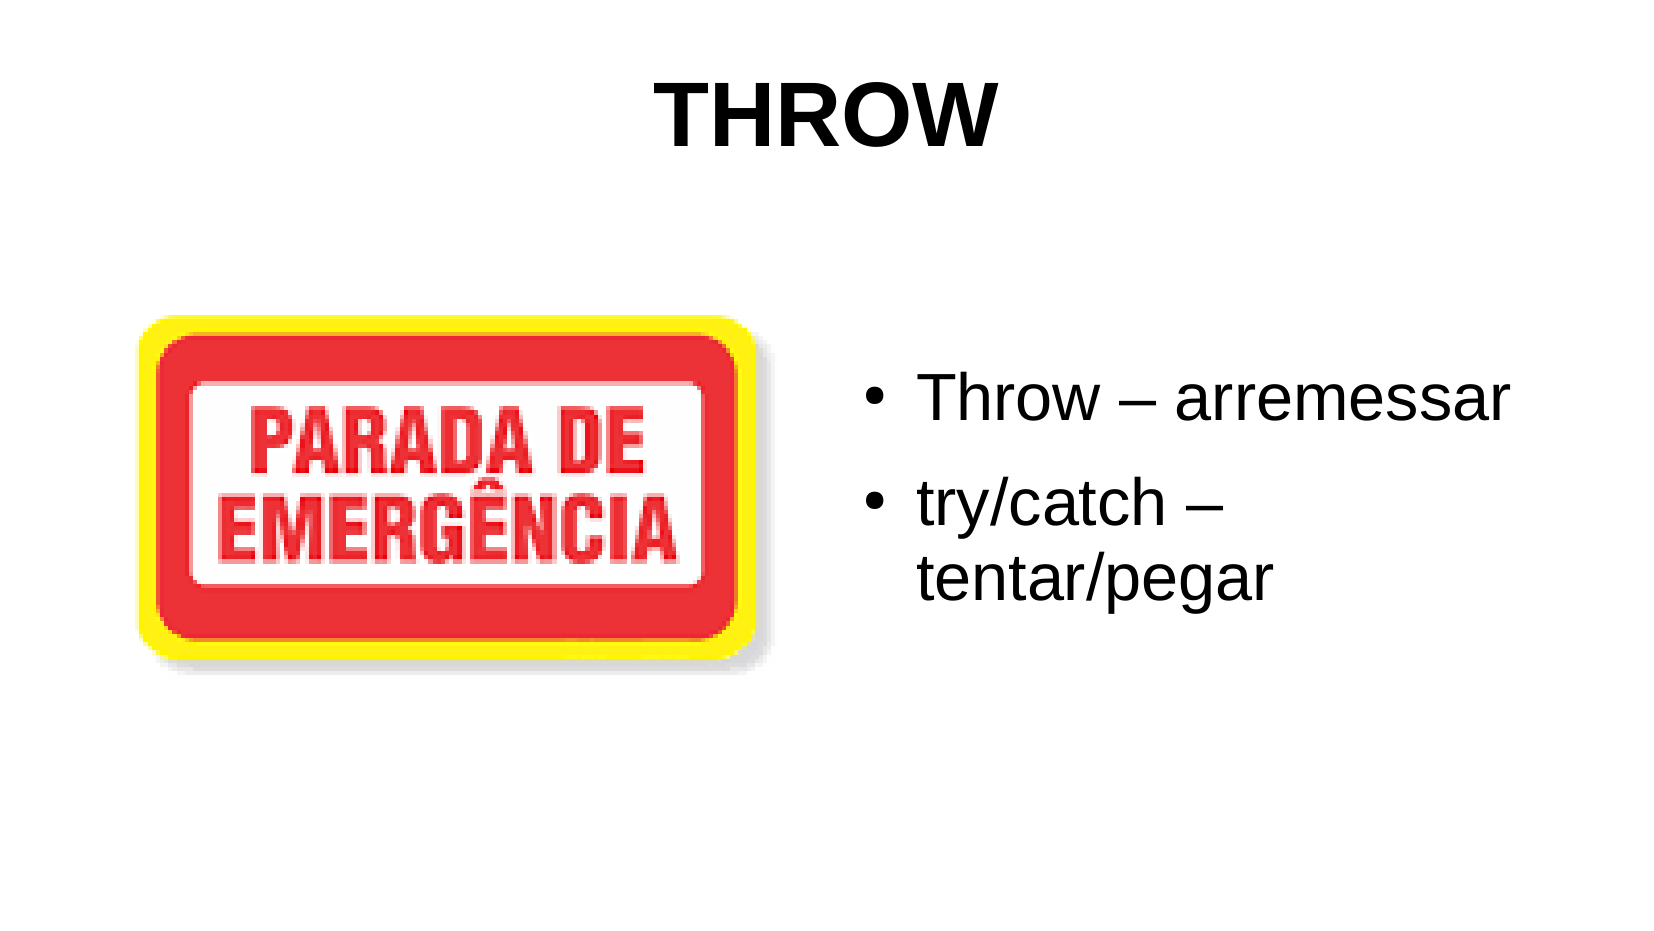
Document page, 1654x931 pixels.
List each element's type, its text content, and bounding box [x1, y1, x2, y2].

title THROW [82, 37, 1571, 193]
picture [82, 262, 809, 713]
list Throw – arremessar try/catch – tentar/pegar [845, 217, 1572, 758]
